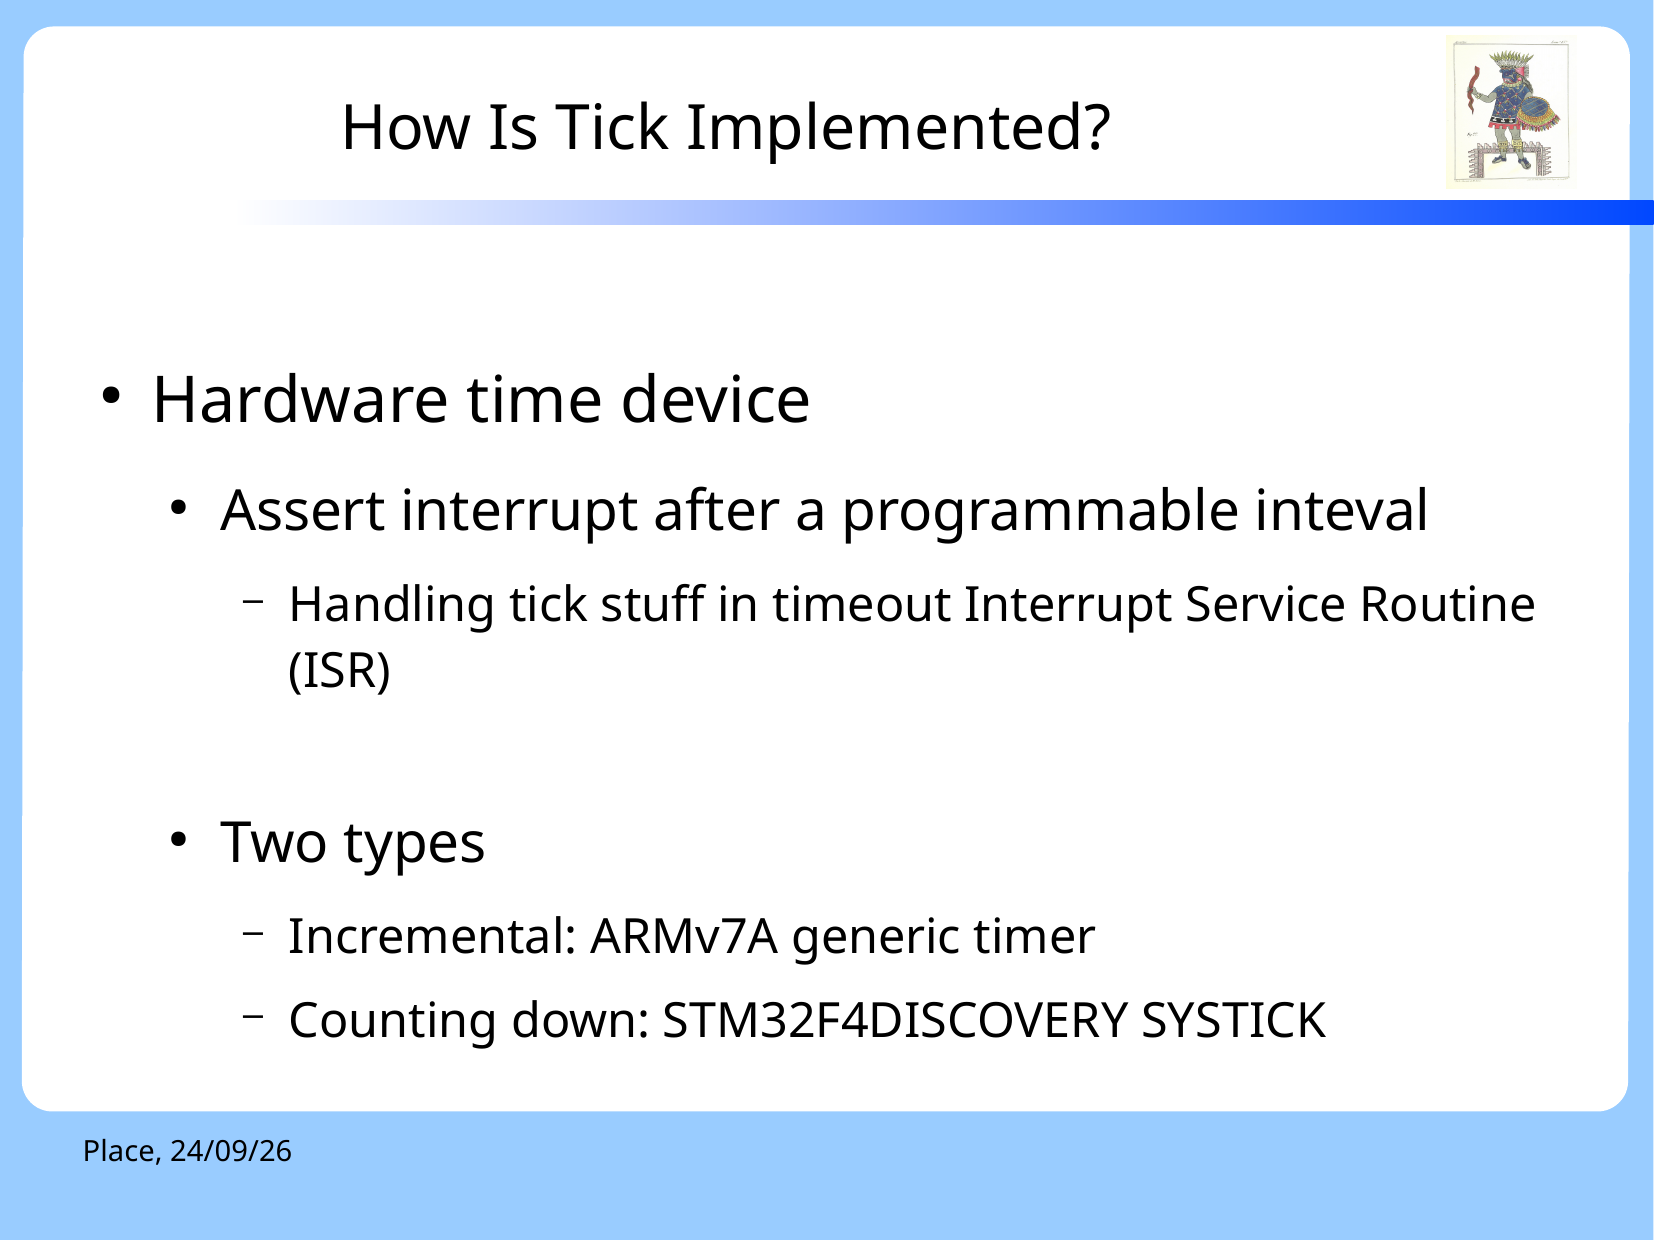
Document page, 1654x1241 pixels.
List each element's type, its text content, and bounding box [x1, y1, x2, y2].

picture [1446, 35, 1577, 189]
list Hardware time device Assert interrupt after a programmable inteval Handling tick stuff in timeout Interrupt Service Routine (ISR) Two types Incremental: ARMv7A generic timer Counting down: STM32F4DISCOVERY SYSTICK [82, 236, 1571, 1055]
title How Is Tick Implemented? [82, 49, 1371, 201]
